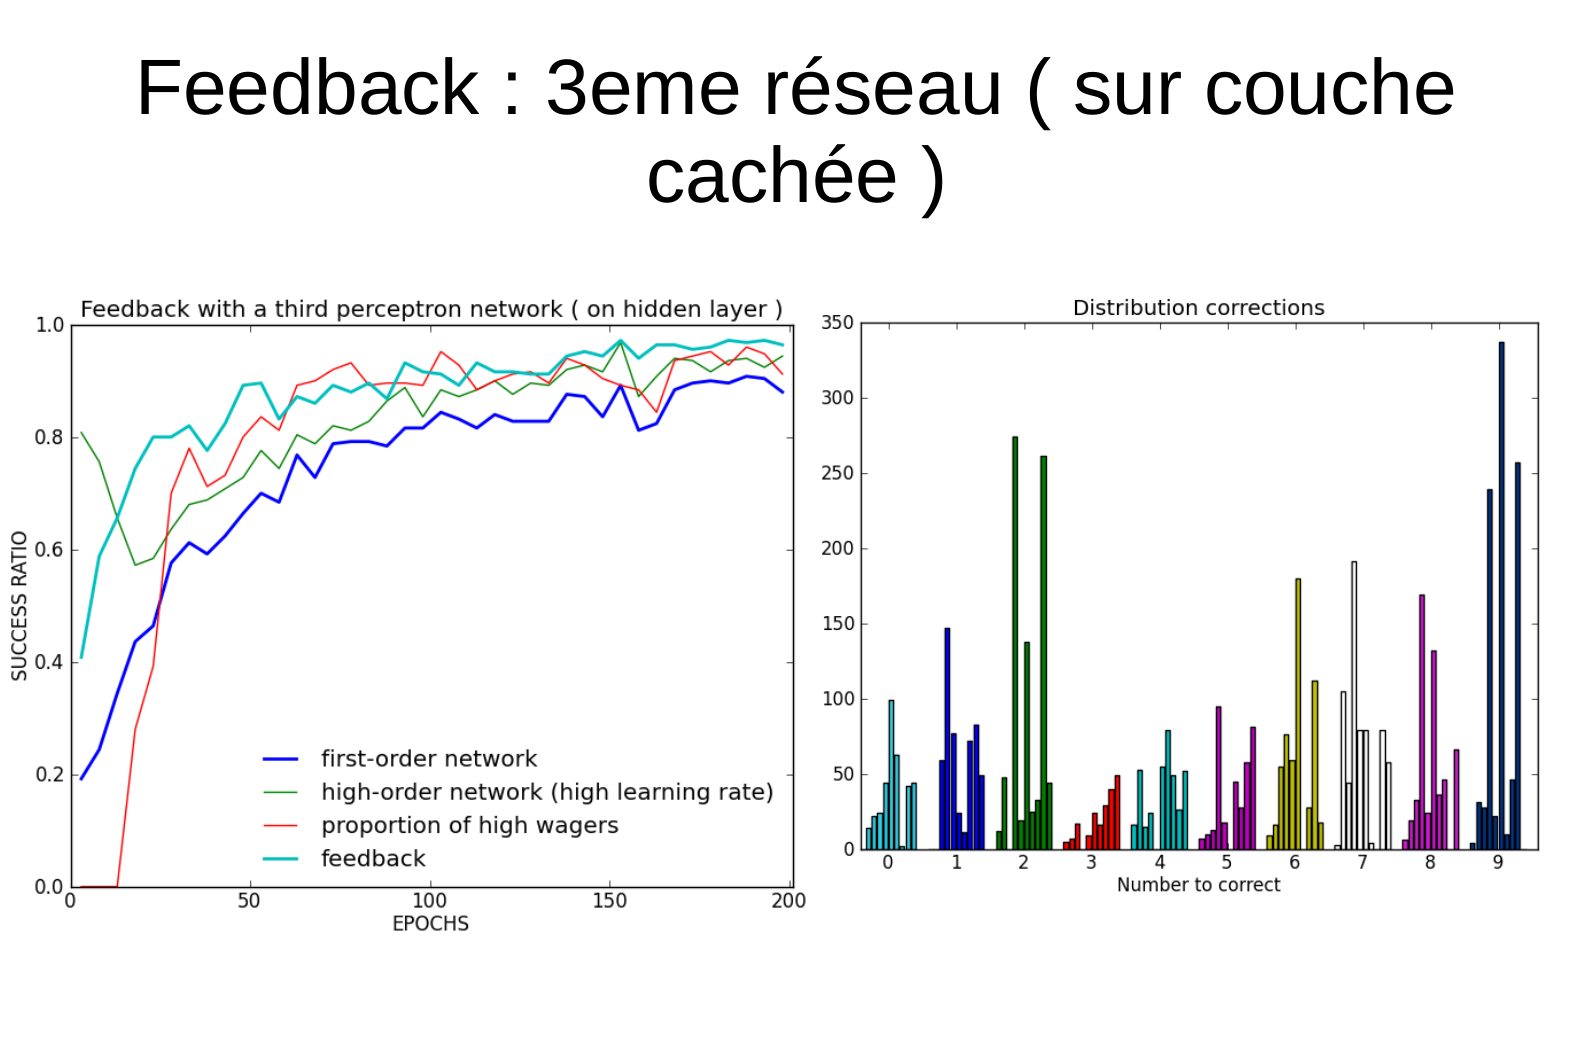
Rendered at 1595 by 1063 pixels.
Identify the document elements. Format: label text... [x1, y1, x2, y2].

picture [0, 255, 1560, 957]
title Feedback : 3eme réseau ( sur couche cachée ) [79, 42, 1515, 220]
